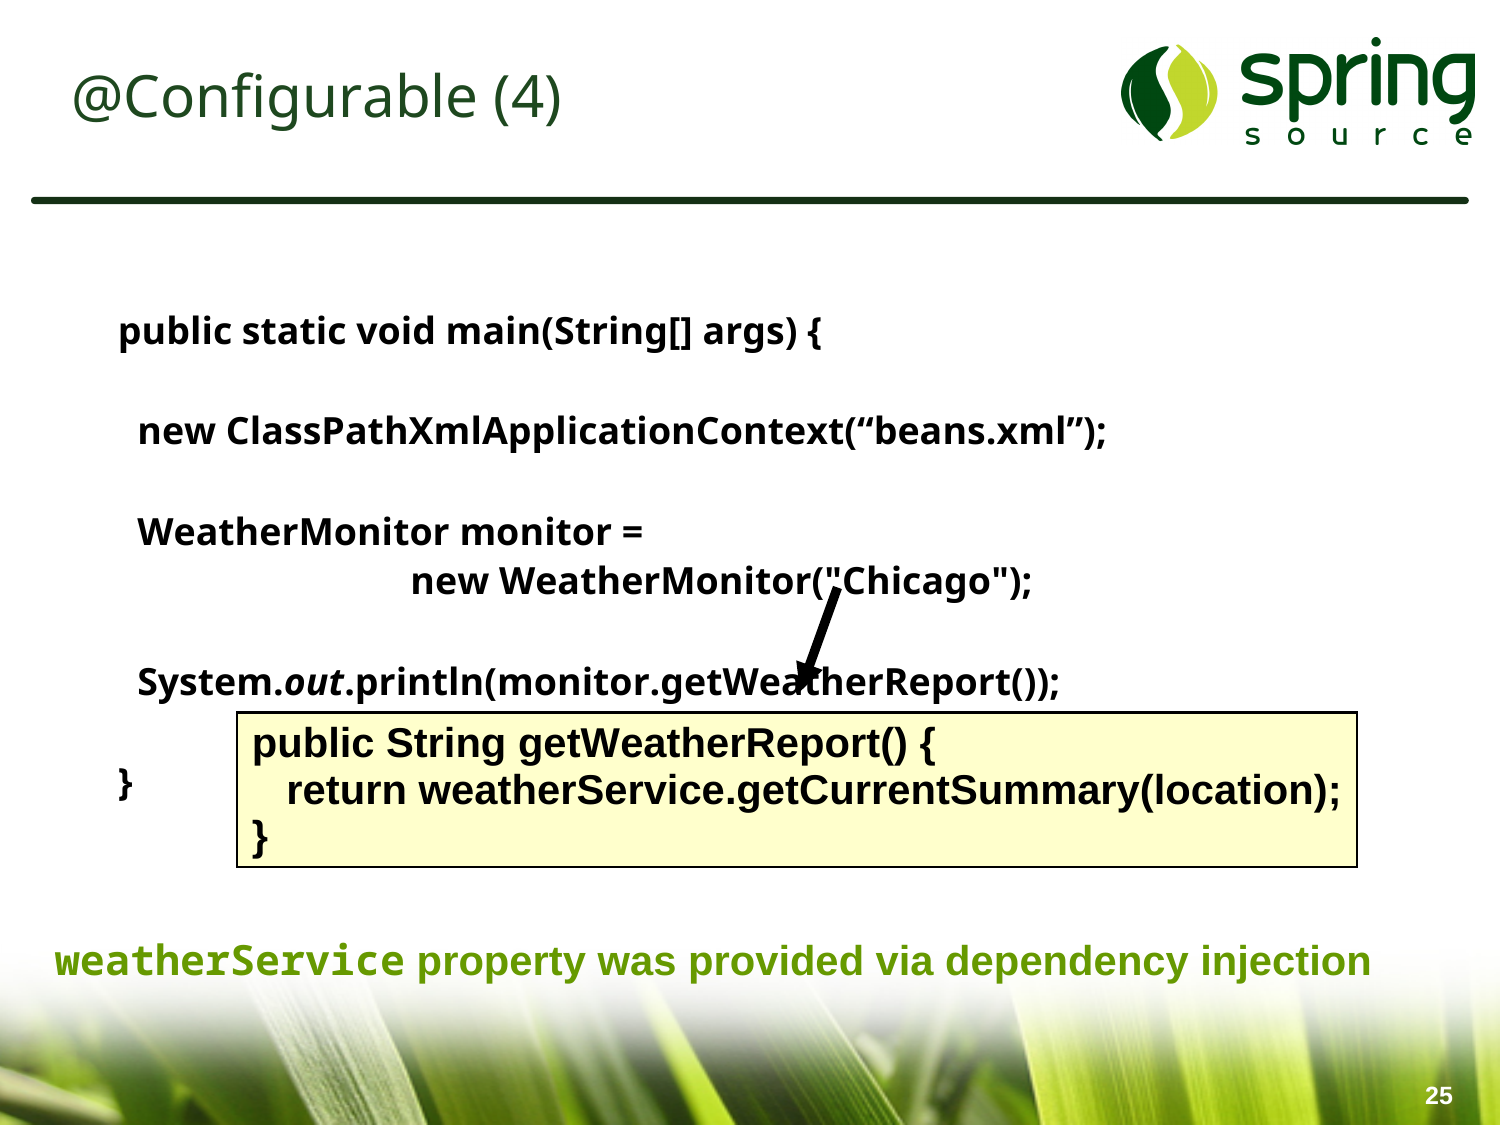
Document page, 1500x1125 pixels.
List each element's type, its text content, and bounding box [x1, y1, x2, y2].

text_box weatherService property was provided via dependency injection [40, 922, 1388, 996]
list public static void main(String[] args) { new ClassPathXmlApplicationContext(“beans.xml”); WeatherMonitor monitor = new WeatherMonitor("Chicago"); System.out.println(monitor.getWeatherReport()); } [103, 275, 1394, 938]
title @Configurable (4) [56, 13, 1089, 176]
picture [0, 944, 1500, 1125]
picture [1121, 37, 1475, 145]
text_box public String getWeatherReport() { return weatherService.getCurrentSummary(location); } [237, 712, 1358, 868]
